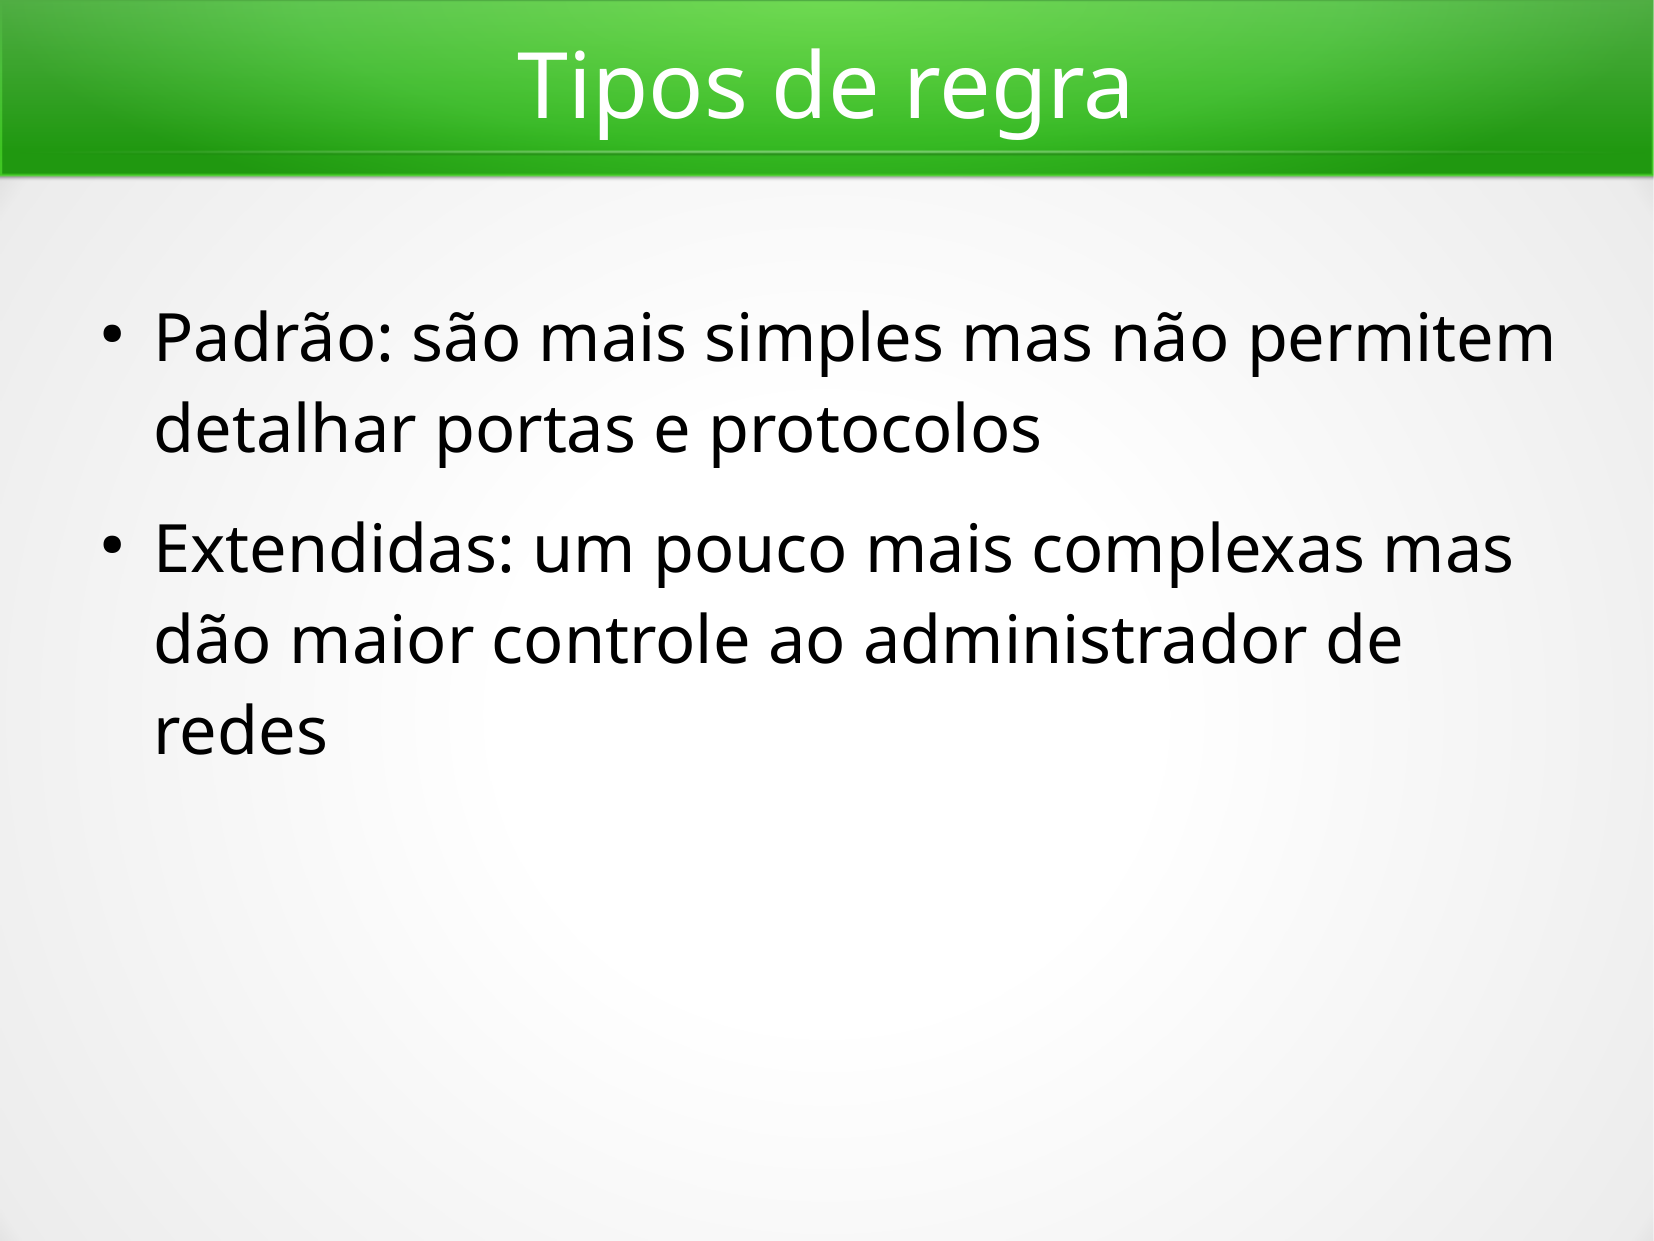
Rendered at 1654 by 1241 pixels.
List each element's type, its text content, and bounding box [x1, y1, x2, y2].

picture [0, 0, 1654, 1241]
list Padrão: são mais simples mas não permitem detalhar portas e protocolos Extendidas: um pouco mais complexas mas dão maior controle ao administrador de redes [82, 290, 1571, 1010]
title Tipos de regra [82, 11, 1571, 154]
